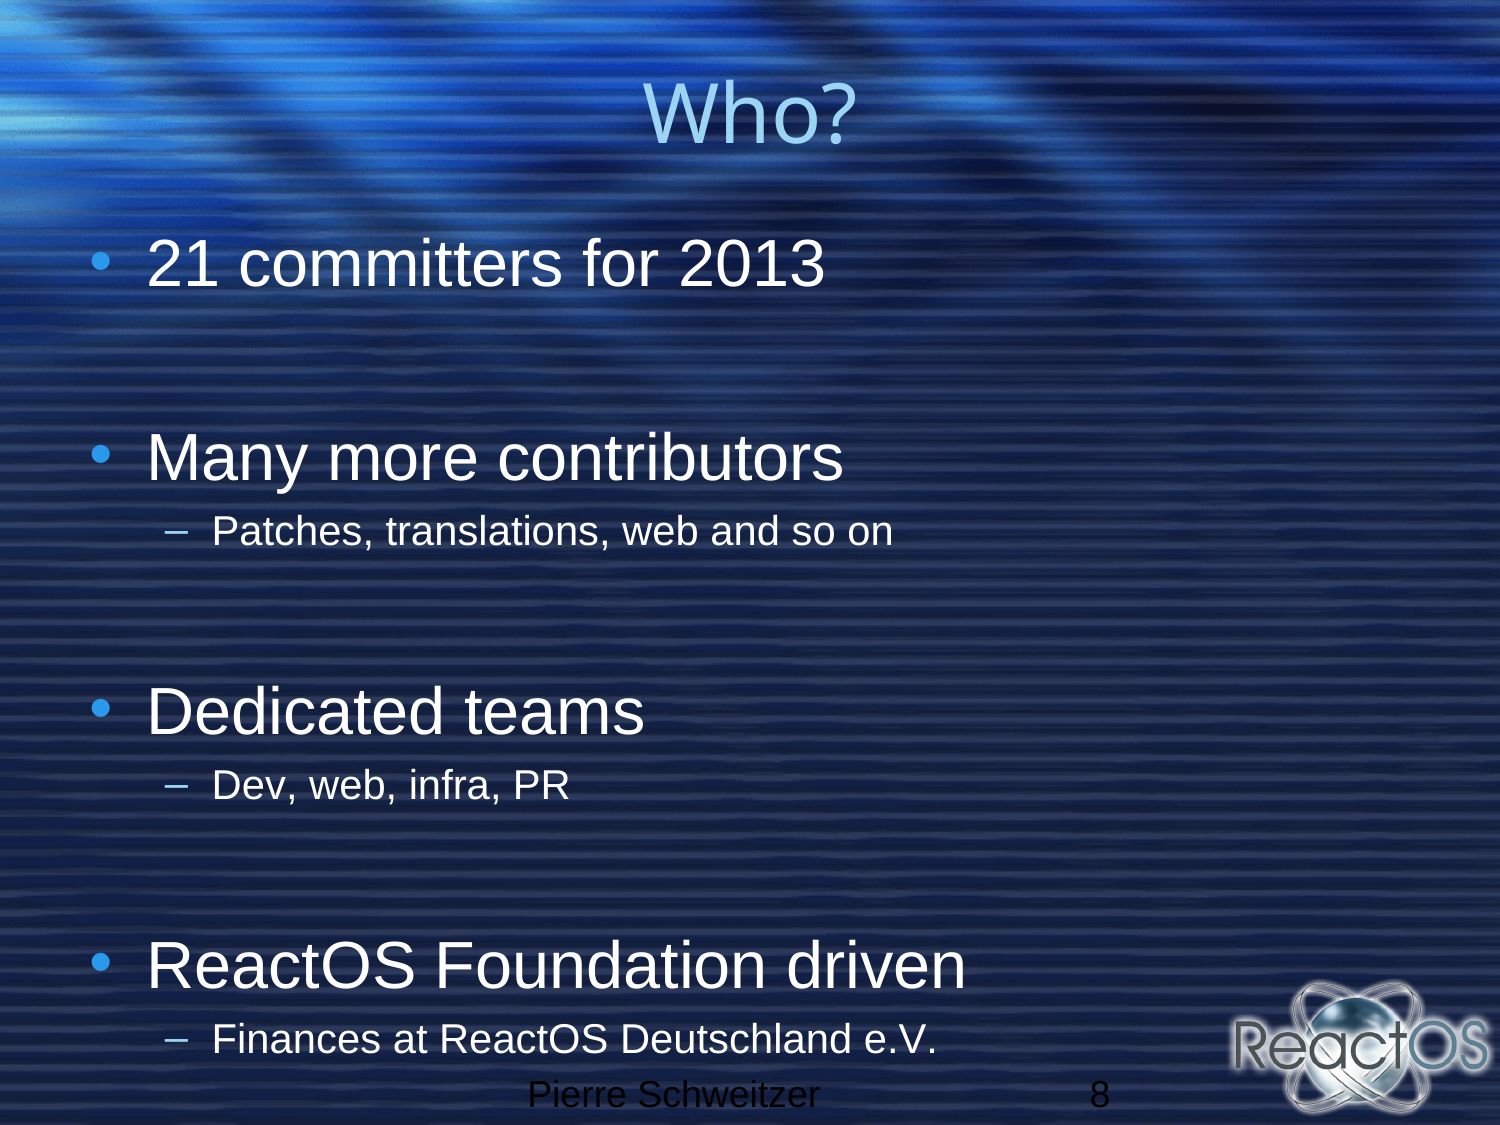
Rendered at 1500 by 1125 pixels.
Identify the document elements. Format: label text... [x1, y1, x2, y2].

title Who? [75, 45, 1426, 176]
picture [0, 0, 1500, 1125]
list 21 committers for 2013 Many more contributors Patches, translations, web and so on Dedicated teams Dev, web, infra, PR ReactOS Foundation driven Finances at ReactOS Deutschland e.V. [75, 212, 1426, 1125]
